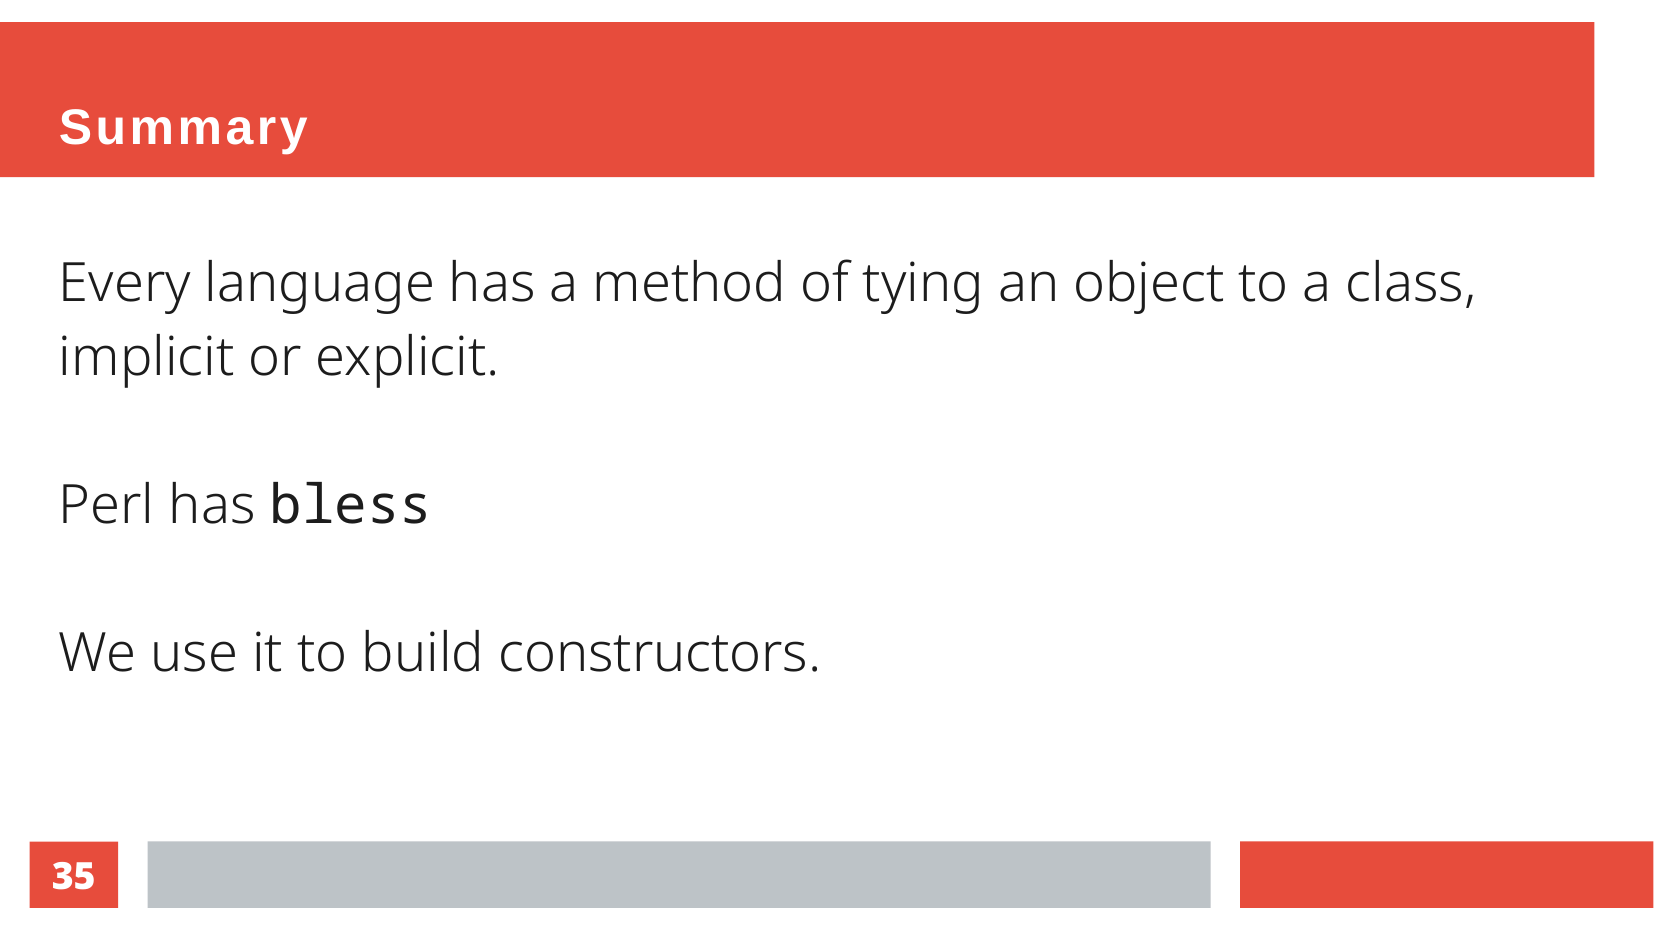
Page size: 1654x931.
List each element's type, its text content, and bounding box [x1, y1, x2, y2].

title Summary [59, 44, 1595, 156]
subtitle Every language has a method of tying an object to a class, implicit or explicit. Perl has bless We use it to build constructors. [59, 243, 1565, 820]
